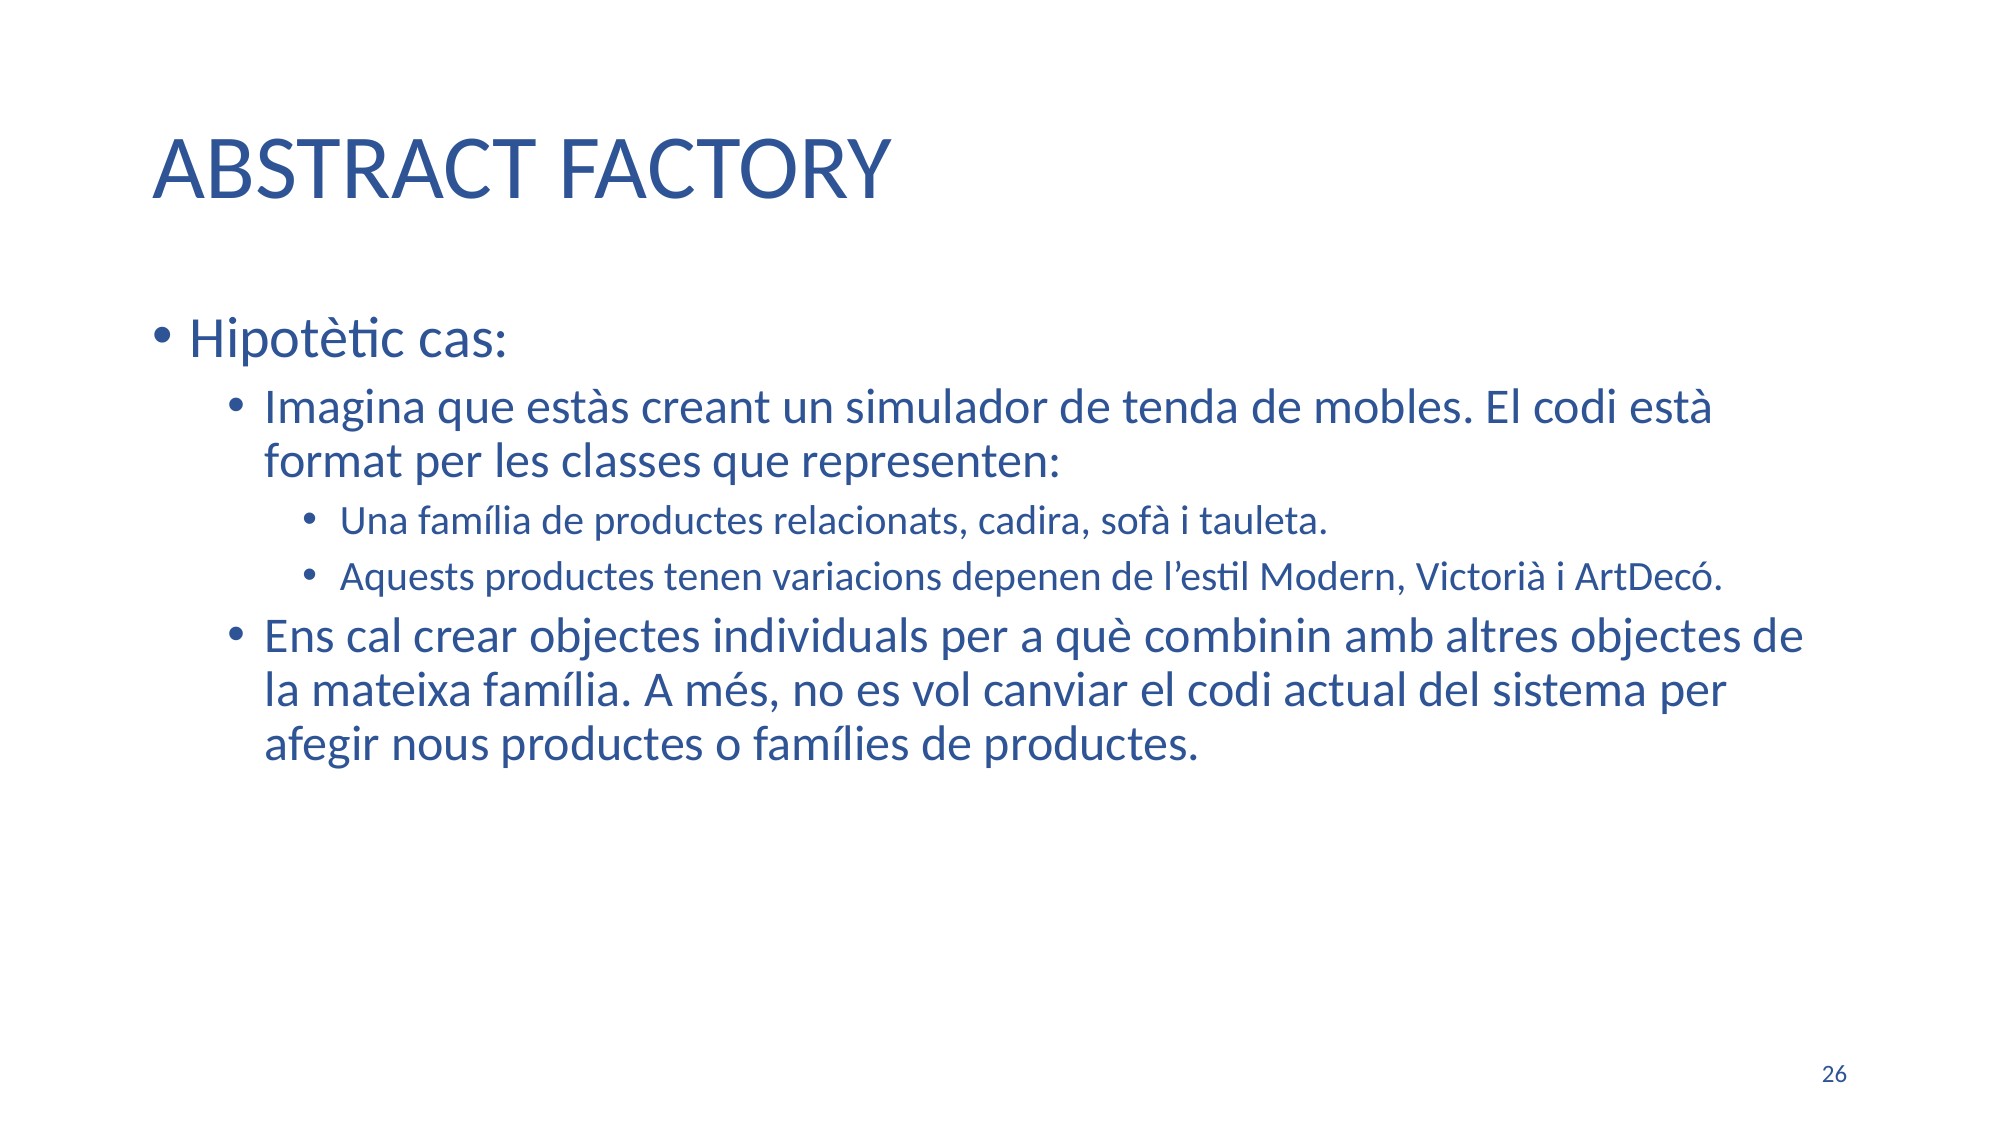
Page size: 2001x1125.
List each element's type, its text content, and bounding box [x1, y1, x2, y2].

list Hipotètic cas: Imagina que estàs creant un simulador de tenda de mobles. El codi està format per les classes que representen: Una família de productes relacionats, cadira, sofà i tauleta. Aquests productes tenen variacions depenen de l’estil Modern, Victorià i ArtDecó. Ens cal crear objectes individuals per a què combinin amb altres objectes de la mateixa família. A més, no es vol canviar el codi actual del sistema per afegir nous productes o famílies de productes. [137, 299, 1863, 1014]
title ABSTRACT FACTORY [137, 59, 1863, 278]
slide_number <number> [1412, 1042, 1863, 1103]
